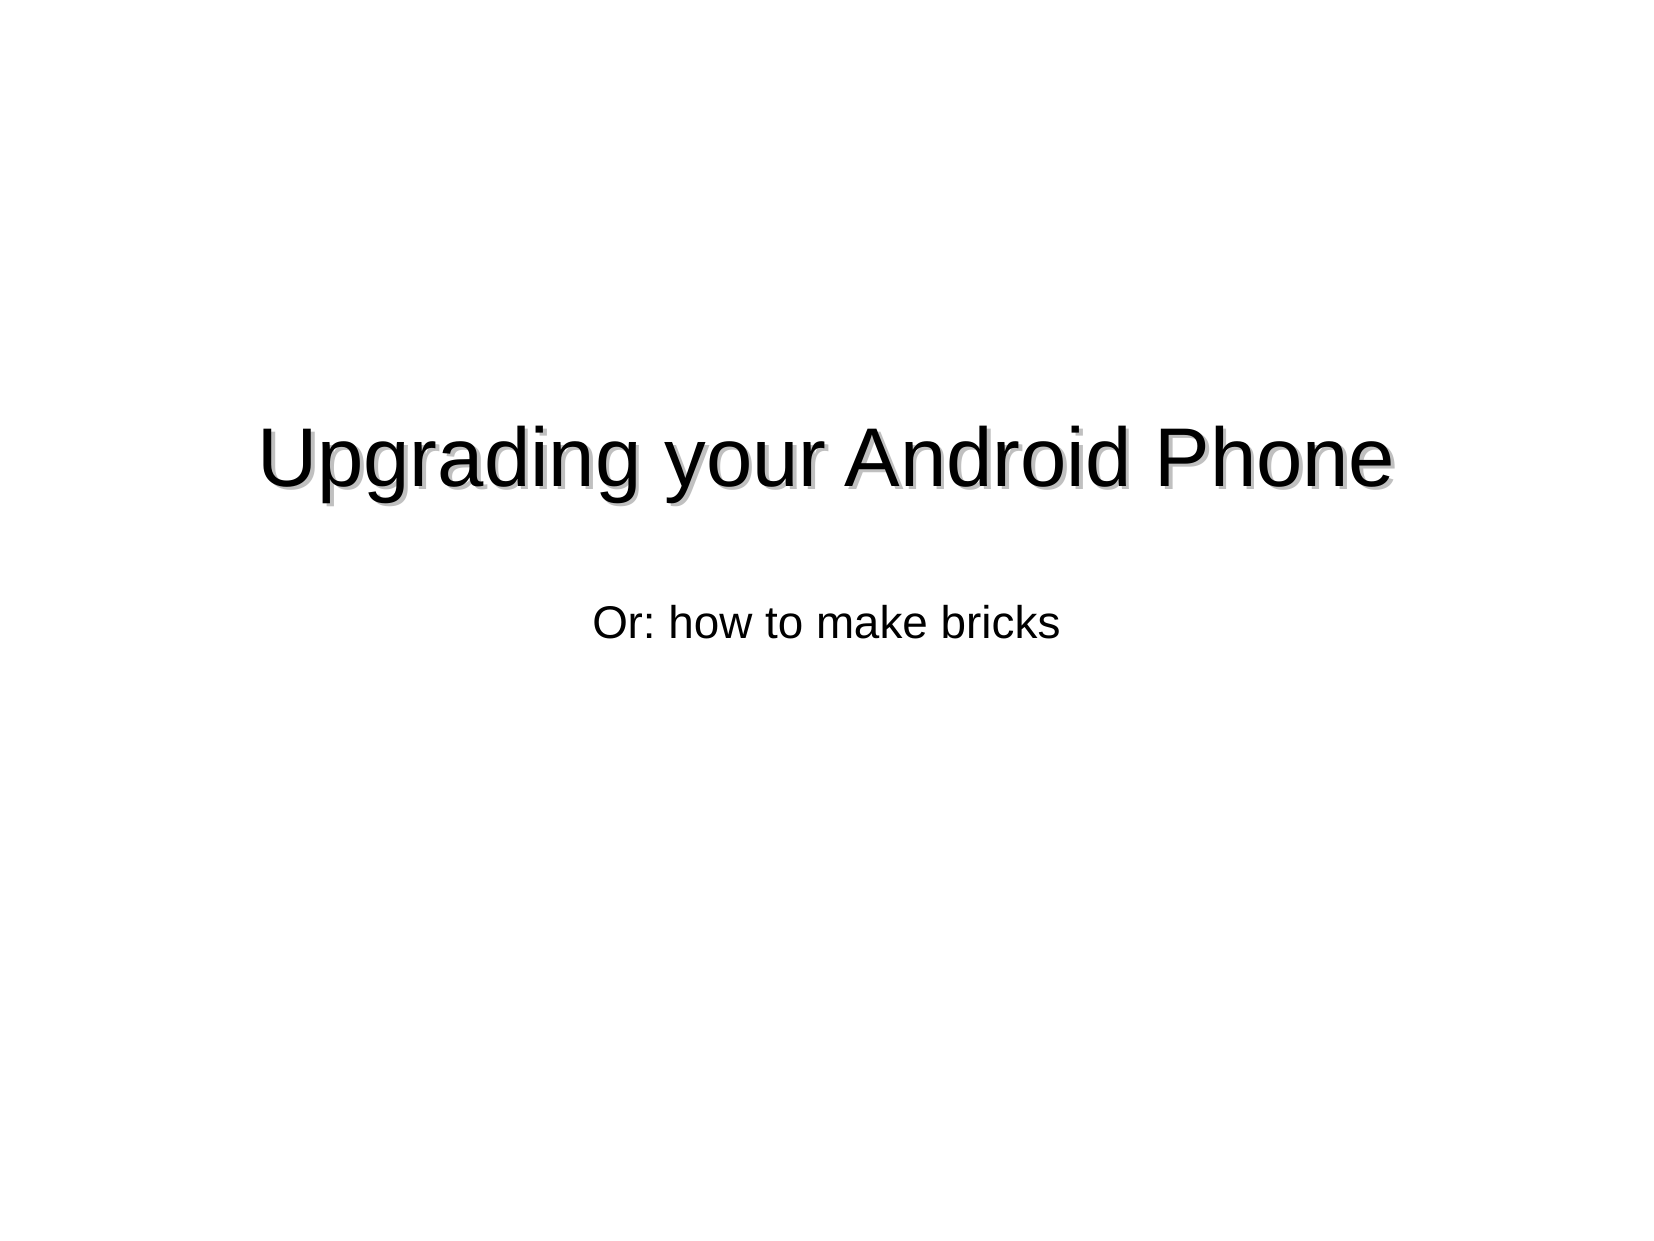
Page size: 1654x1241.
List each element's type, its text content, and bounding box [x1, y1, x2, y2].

subtitle Upgrading your Android Phone Or: how to make bricks [82, 49, 1571, 1010]
